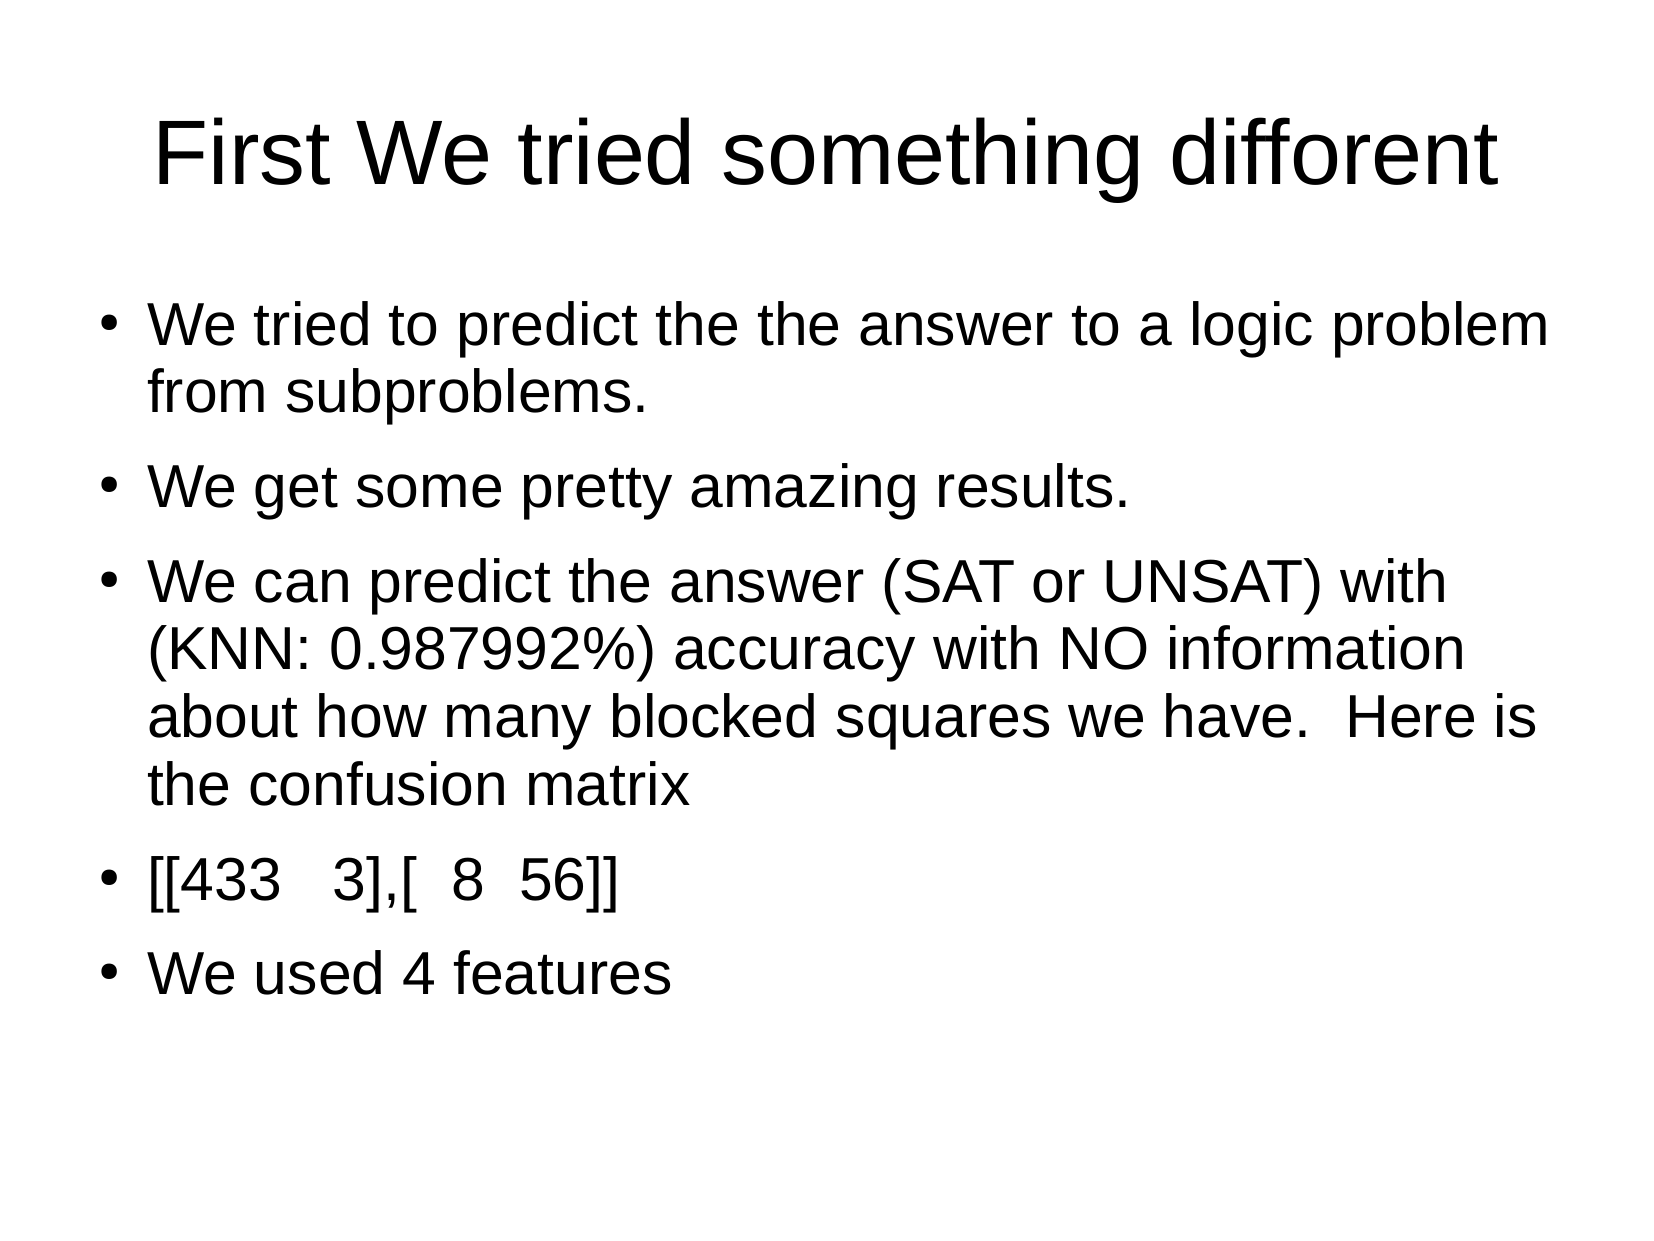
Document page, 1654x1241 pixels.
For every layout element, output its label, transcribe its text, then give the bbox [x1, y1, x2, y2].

list We tried to predict the the answer to a logic problem from subproblems. We get some pretty amazing results. We can predict the answer (SAT or UNSAT) with (KNN: 0.987992%) accuracy with NO information about how many blocked squares we have. Here is the confusion matrix [[433 3],[ 8 56]] We used 4 features [82, 290, 1571, 1010]
title First We tried something difforent [82, 49, 1571, 257]
